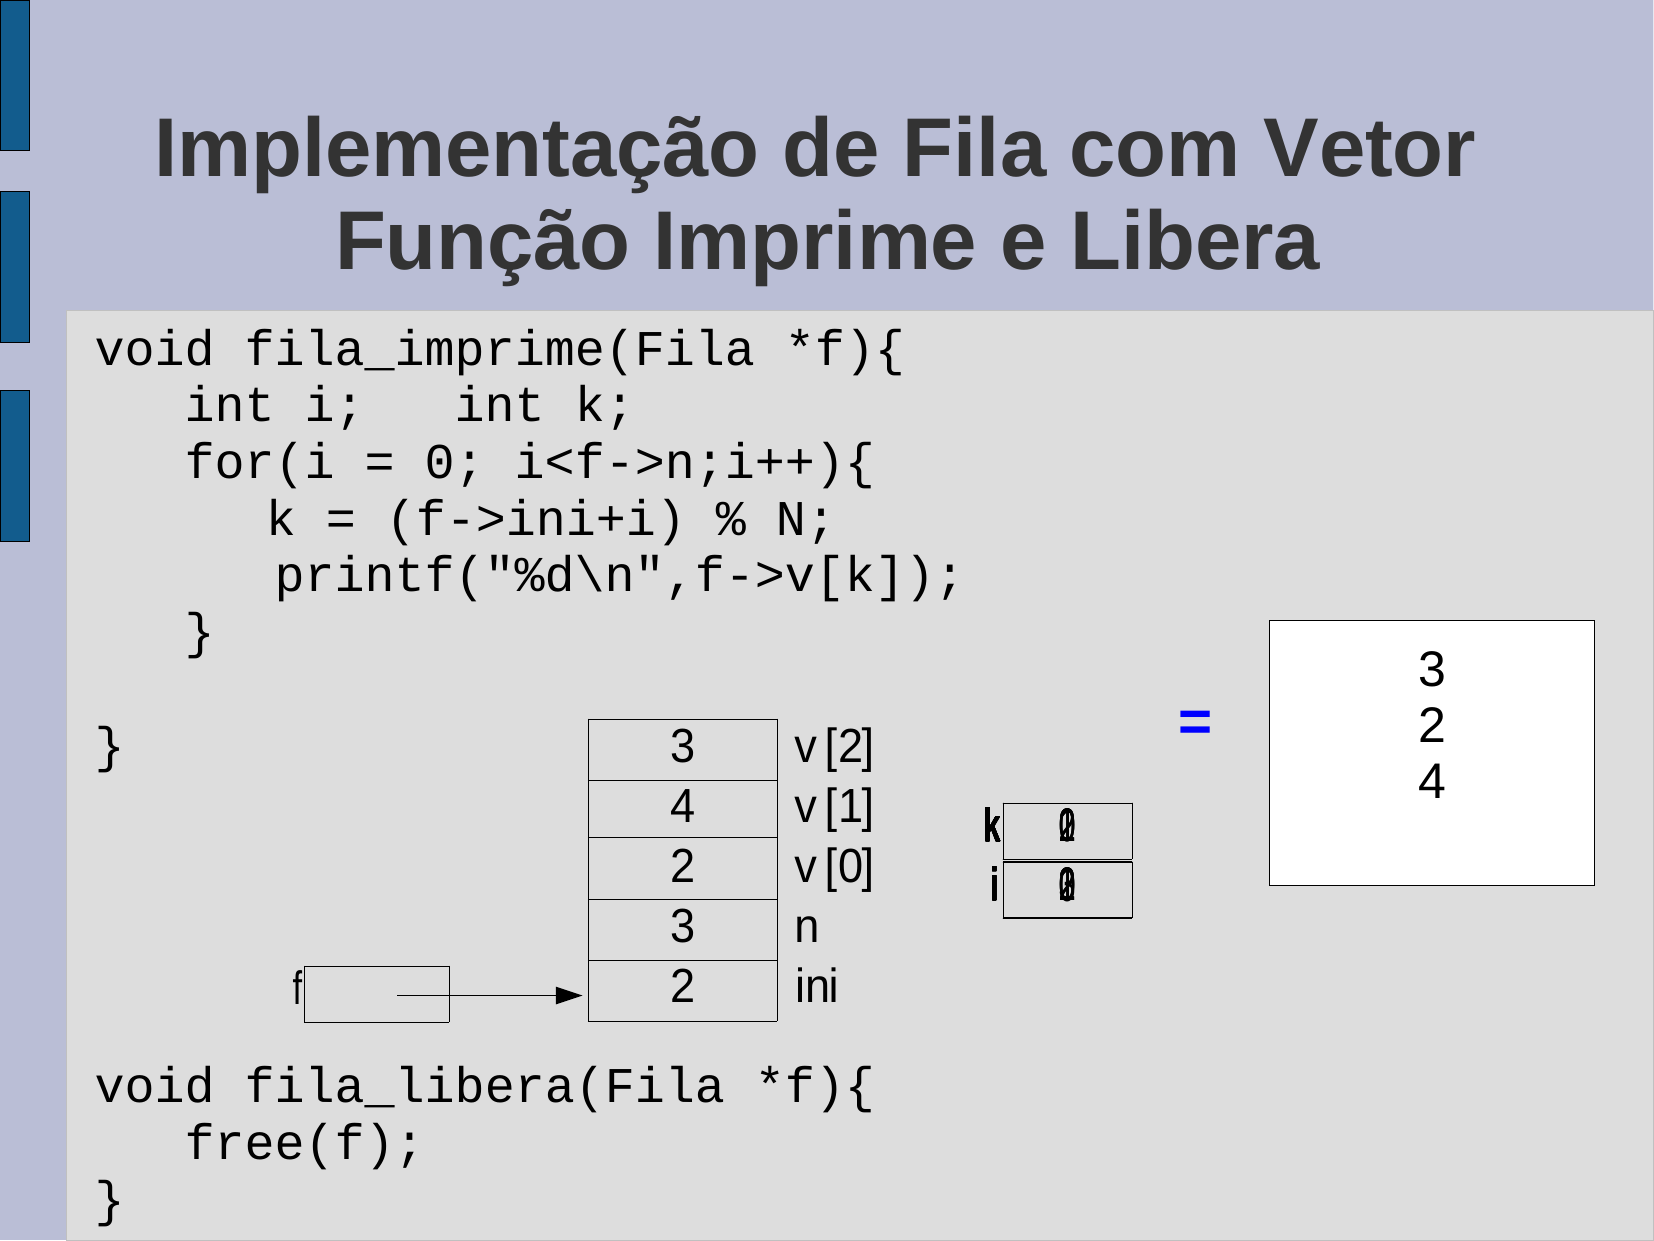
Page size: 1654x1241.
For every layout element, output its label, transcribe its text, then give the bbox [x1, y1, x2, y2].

title Implementação de Fila com Vetor Função Imprime e Libera [121, 91, 1534, 299]
text_box = [1178, 688, 1269, 756]
chart [587, 718, 1134, 1025]
list void fila_imprime(Fila *f){ int i; int k; for(i = 0; i<f->n;i++){ k = (f->ini+i) % N; printf("%d\n",f->v[k]); } } void fila_libera(Fila *f){ free(f); } [76, 323, 1489, 1232]
chart [159, 965, 452, 1026]
text_box 3 2 4 [1269, 620, 1595, 886]
